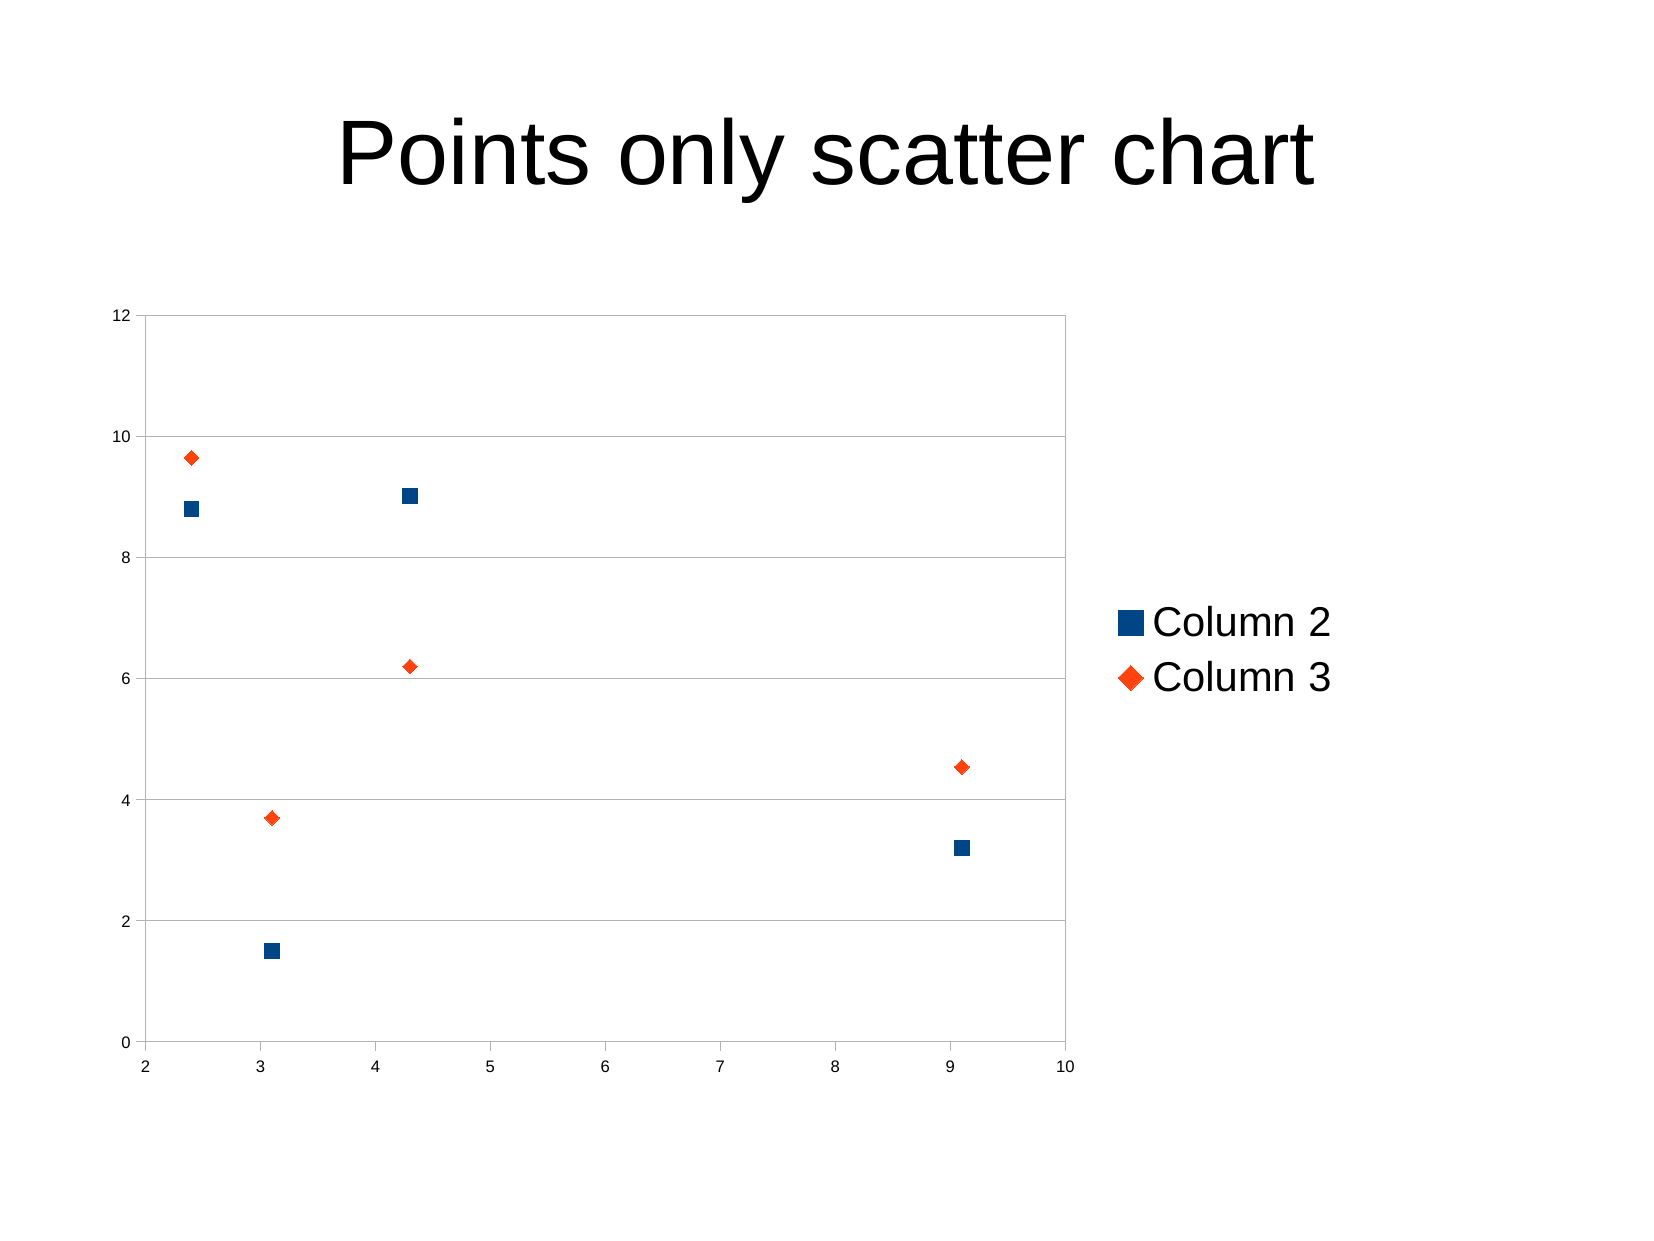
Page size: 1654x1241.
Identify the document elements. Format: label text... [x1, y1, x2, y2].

title Points only scatter chart [82, 56, 1571, 250]
chart [82, 290, 1571, 1109]
